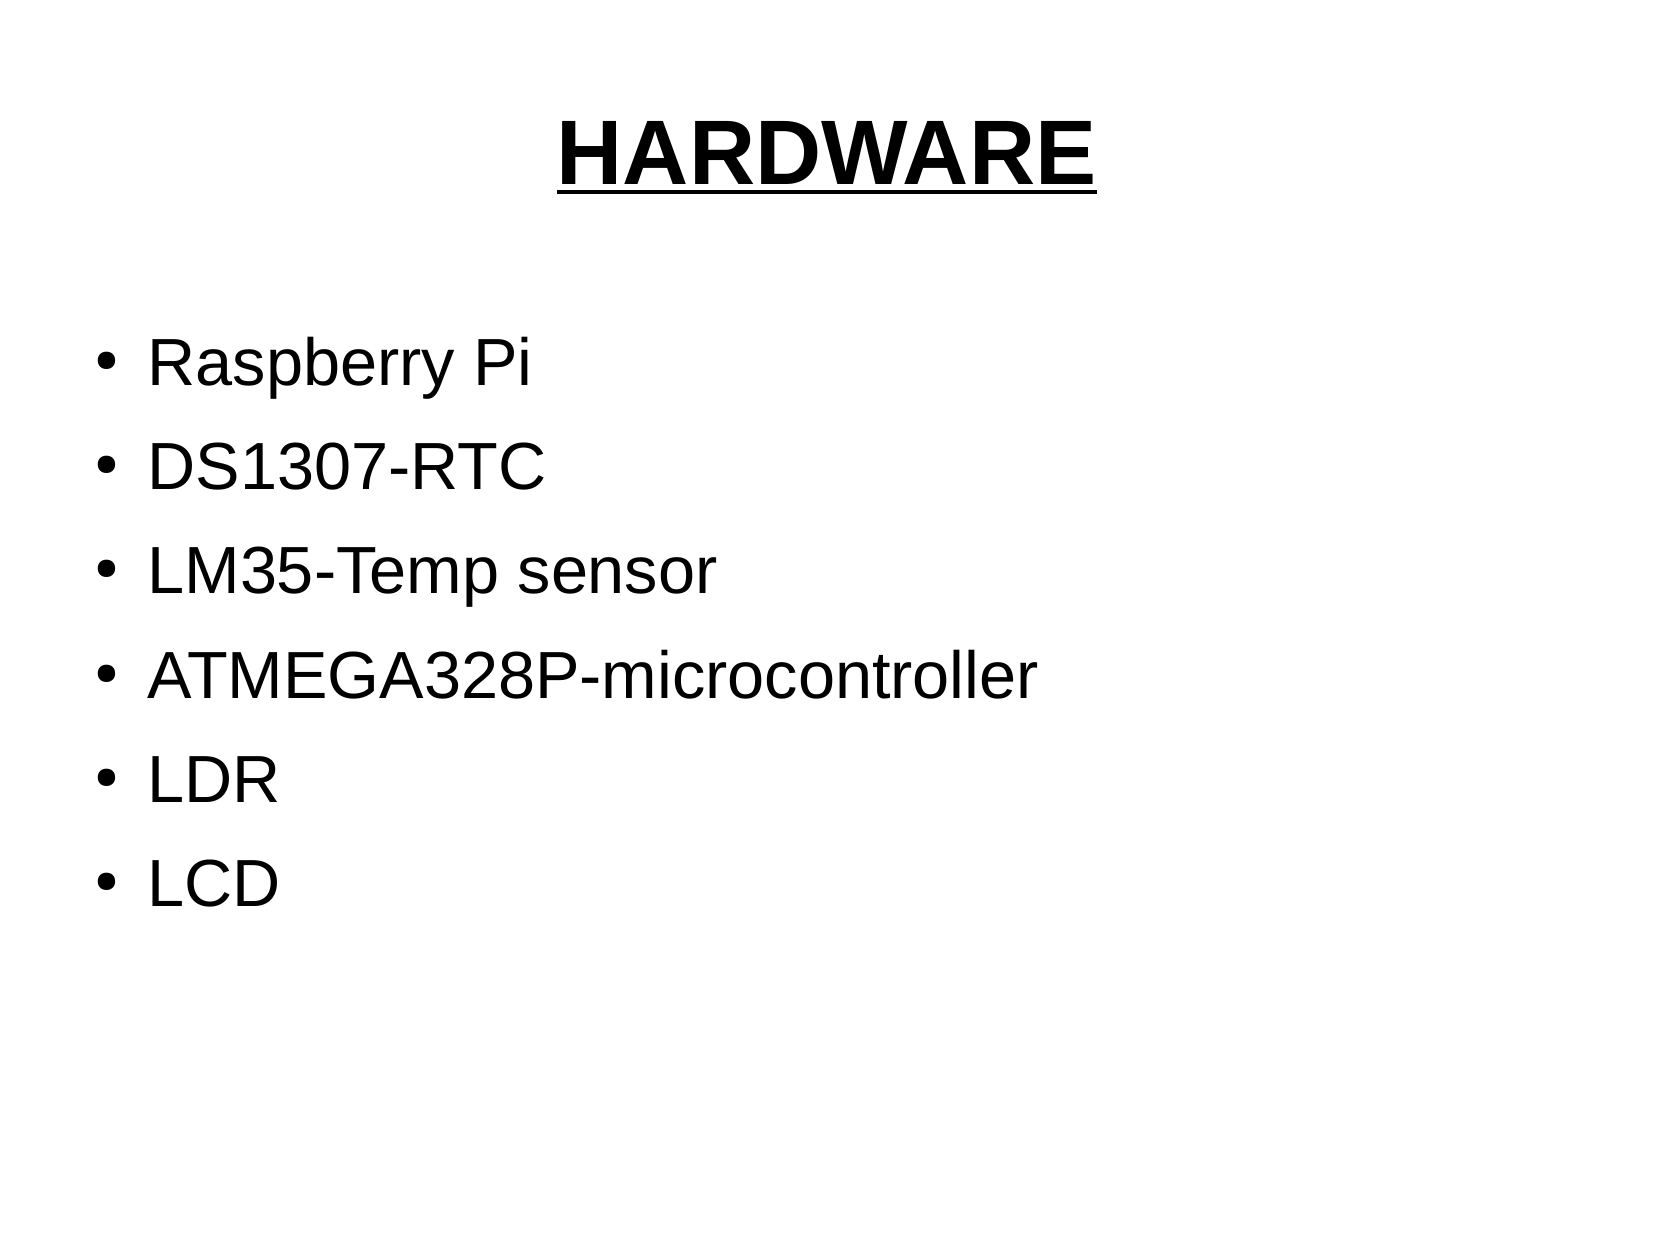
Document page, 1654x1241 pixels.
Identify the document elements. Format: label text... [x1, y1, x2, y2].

title HARDWARE [82, 49, 1571, 257]
list Raspberry Pi DS1307-RTC LM35-Temp sensor ATMEGA328P-microcontroller LDR LCD [76, 324, 1565, 1045]
